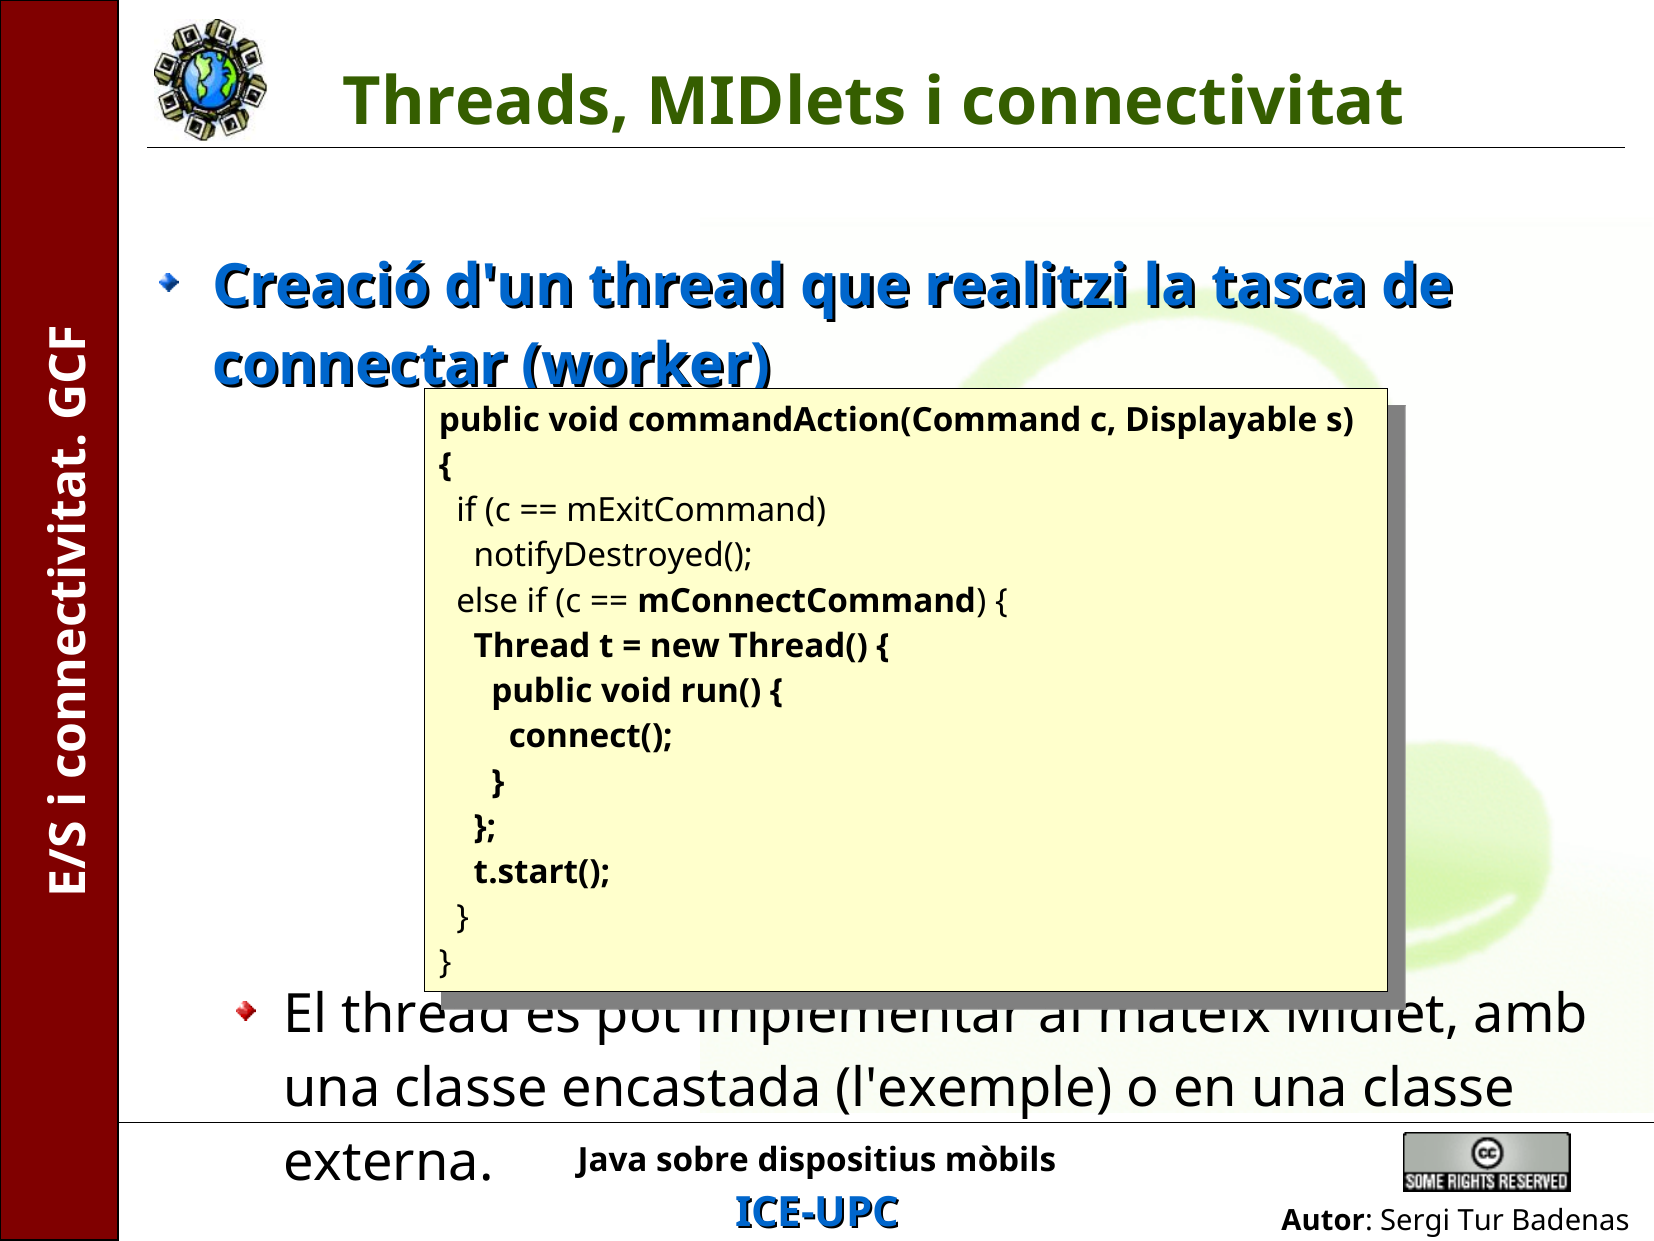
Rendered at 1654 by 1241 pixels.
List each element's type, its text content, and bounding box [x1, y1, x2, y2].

picture [1403, 1132, 1571, 1192]
list Creació d'un thread que realitzi la tasca de connectar (worker) El thread es pot implementar al mateix Midlet, amb una classe encastada (l'exemple) o en una classe externa. [141, 242, 1630, 1129]
title Threads, MIDlets i connectivitat [129, 56, 1619, 141]
picture [154, 19, 268, 56]
picture [700, 217, 1654, 1113]
text_box public void commandAction(Command c, Displayable s) { if (c == mExitCommand) notifyDestroyed(); else if (c == mConnectCommand) { Thread t = new Thread() { public void run() { connect(); } }; t.start(); } } [424, 388, 1388, 883]
